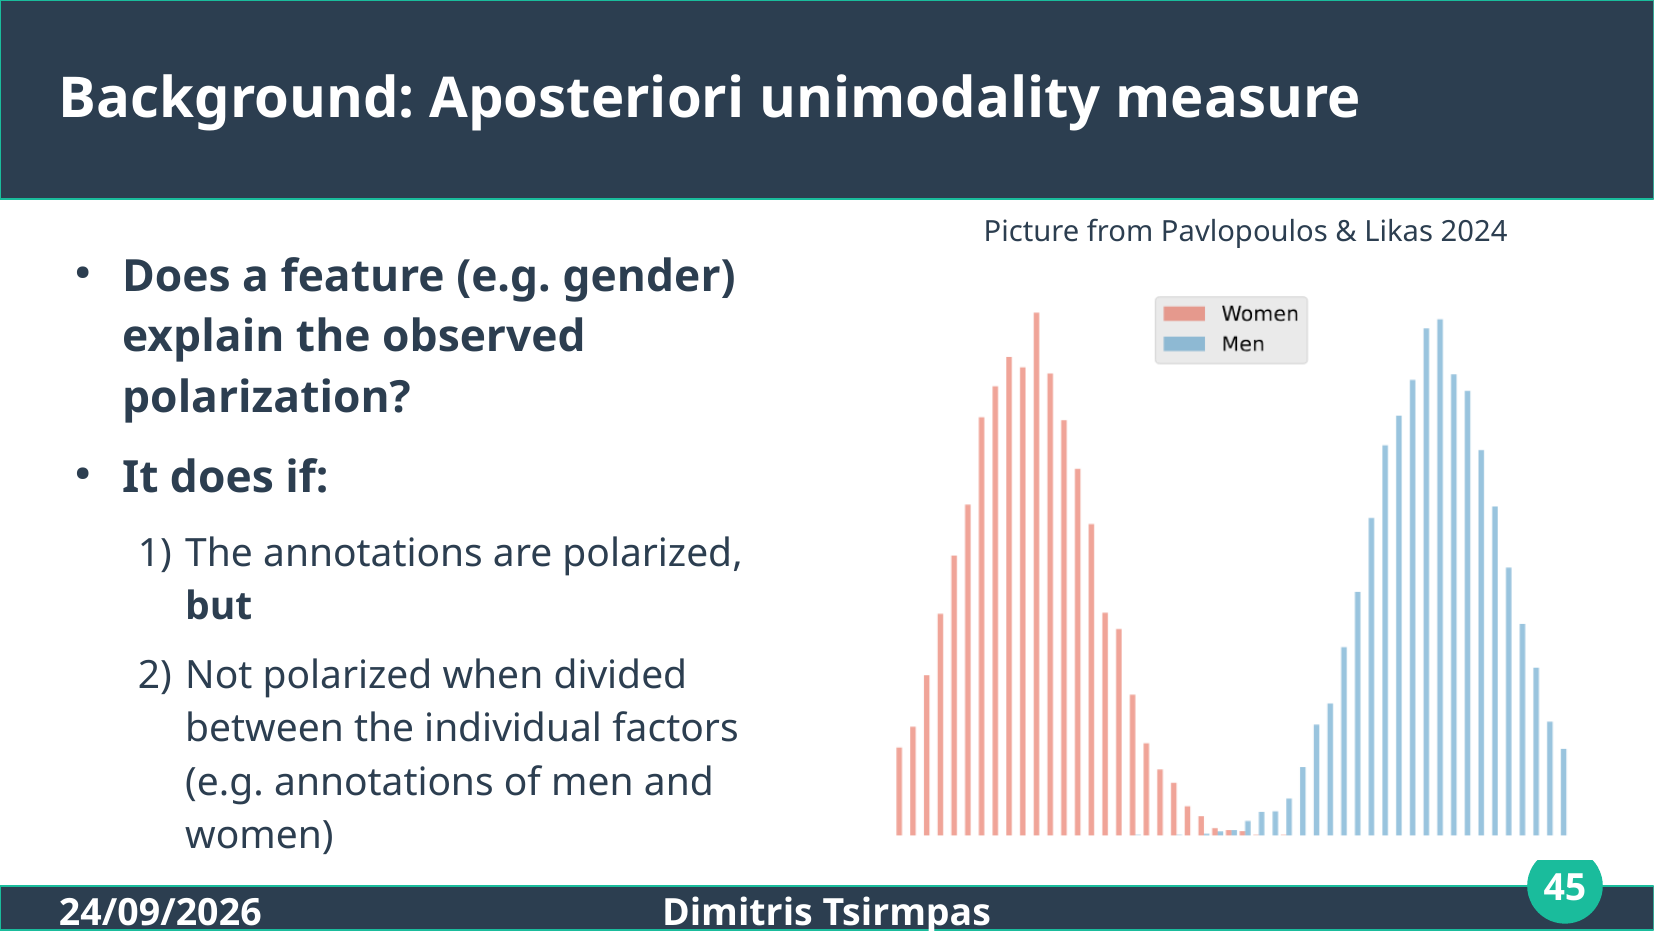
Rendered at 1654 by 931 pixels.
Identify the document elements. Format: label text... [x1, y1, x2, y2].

title Background: Aposteriori unimodality measure [59, 37, 1595, 155]
list Does a feature (e.g. gender) explain the observed polarization? It does if: The annotations are polarized, but Not polarized when divided between the individual factors (e.g. annotations of men and women) [59, 243, 809, 864]
picture [845, 247, 1595, 860]
text_box Picture from Pavlopoulos & Likas 2024 [968, 202, 1524, 257]
